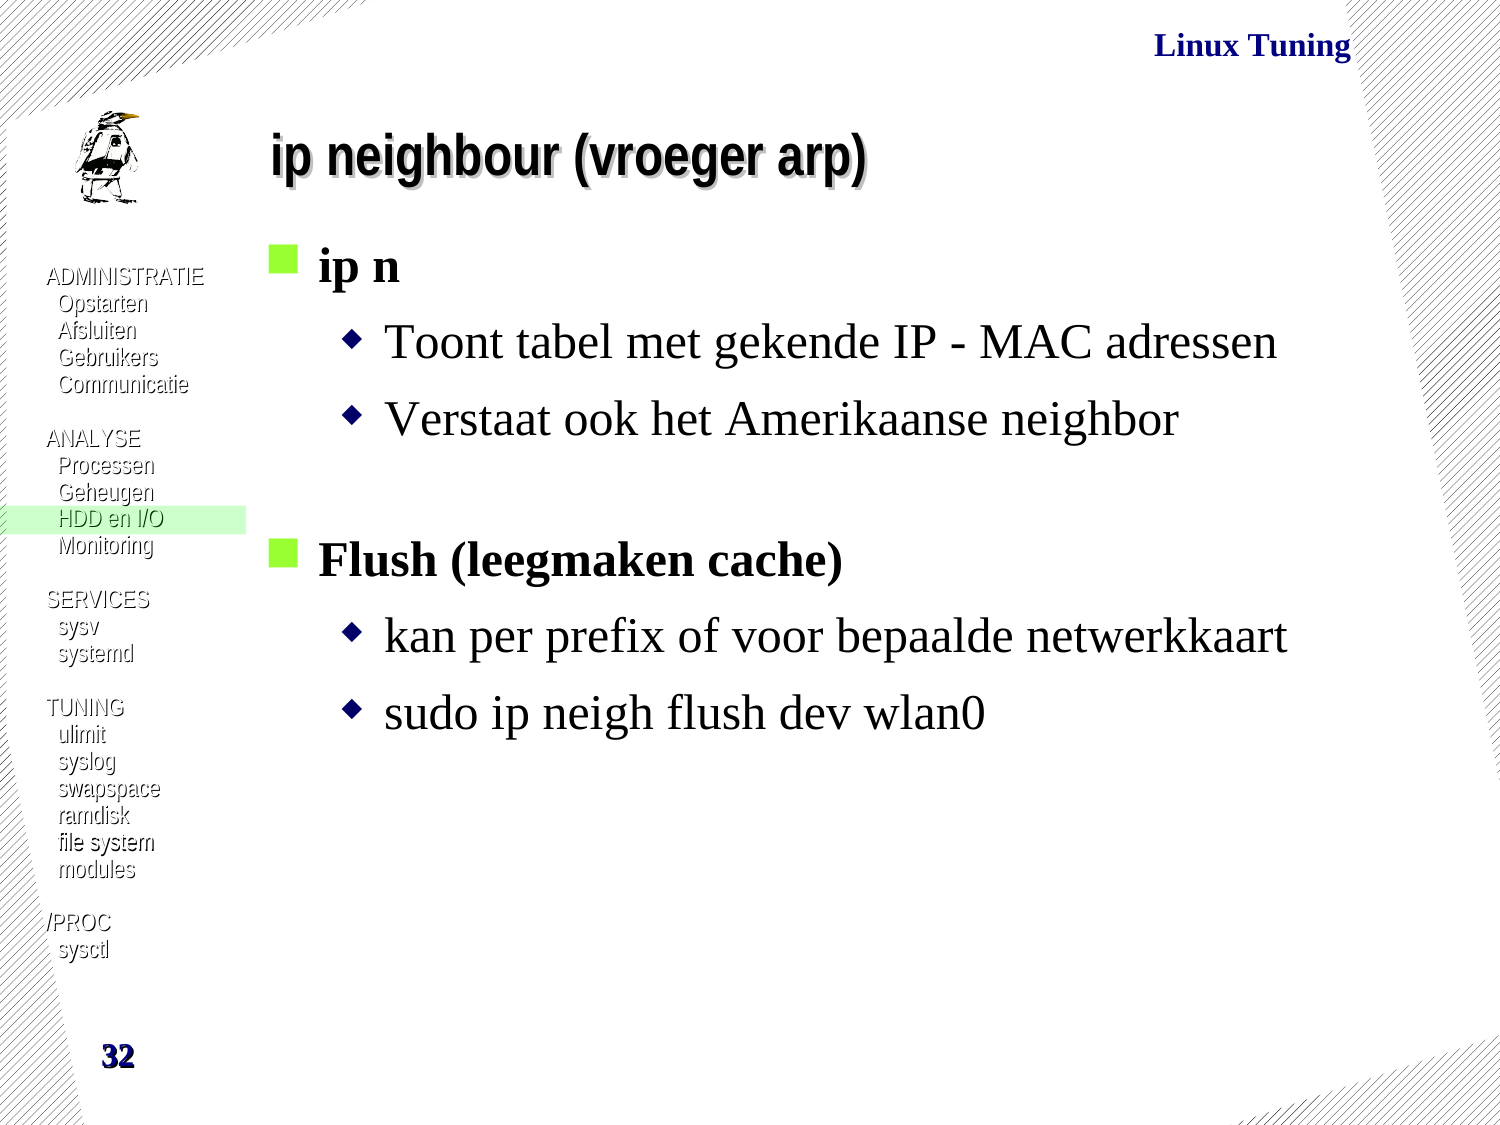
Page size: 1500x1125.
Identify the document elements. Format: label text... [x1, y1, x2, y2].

title ip neighbour (vroeger arp) [270, 41, 1500, 250]
list ip n Toont tabel met gekende IP - MAC adressen Verstaat ook het Amerikaanse neighbor Flush (leegmaken cache) kan per prefix of voor bepaalde netwerkkaart sudo ip neigh flush dev wlan0 [264, 229, 1486, 894]
picture [57, 105, 143, 206]
text_box [0, 505, 247, 535]
